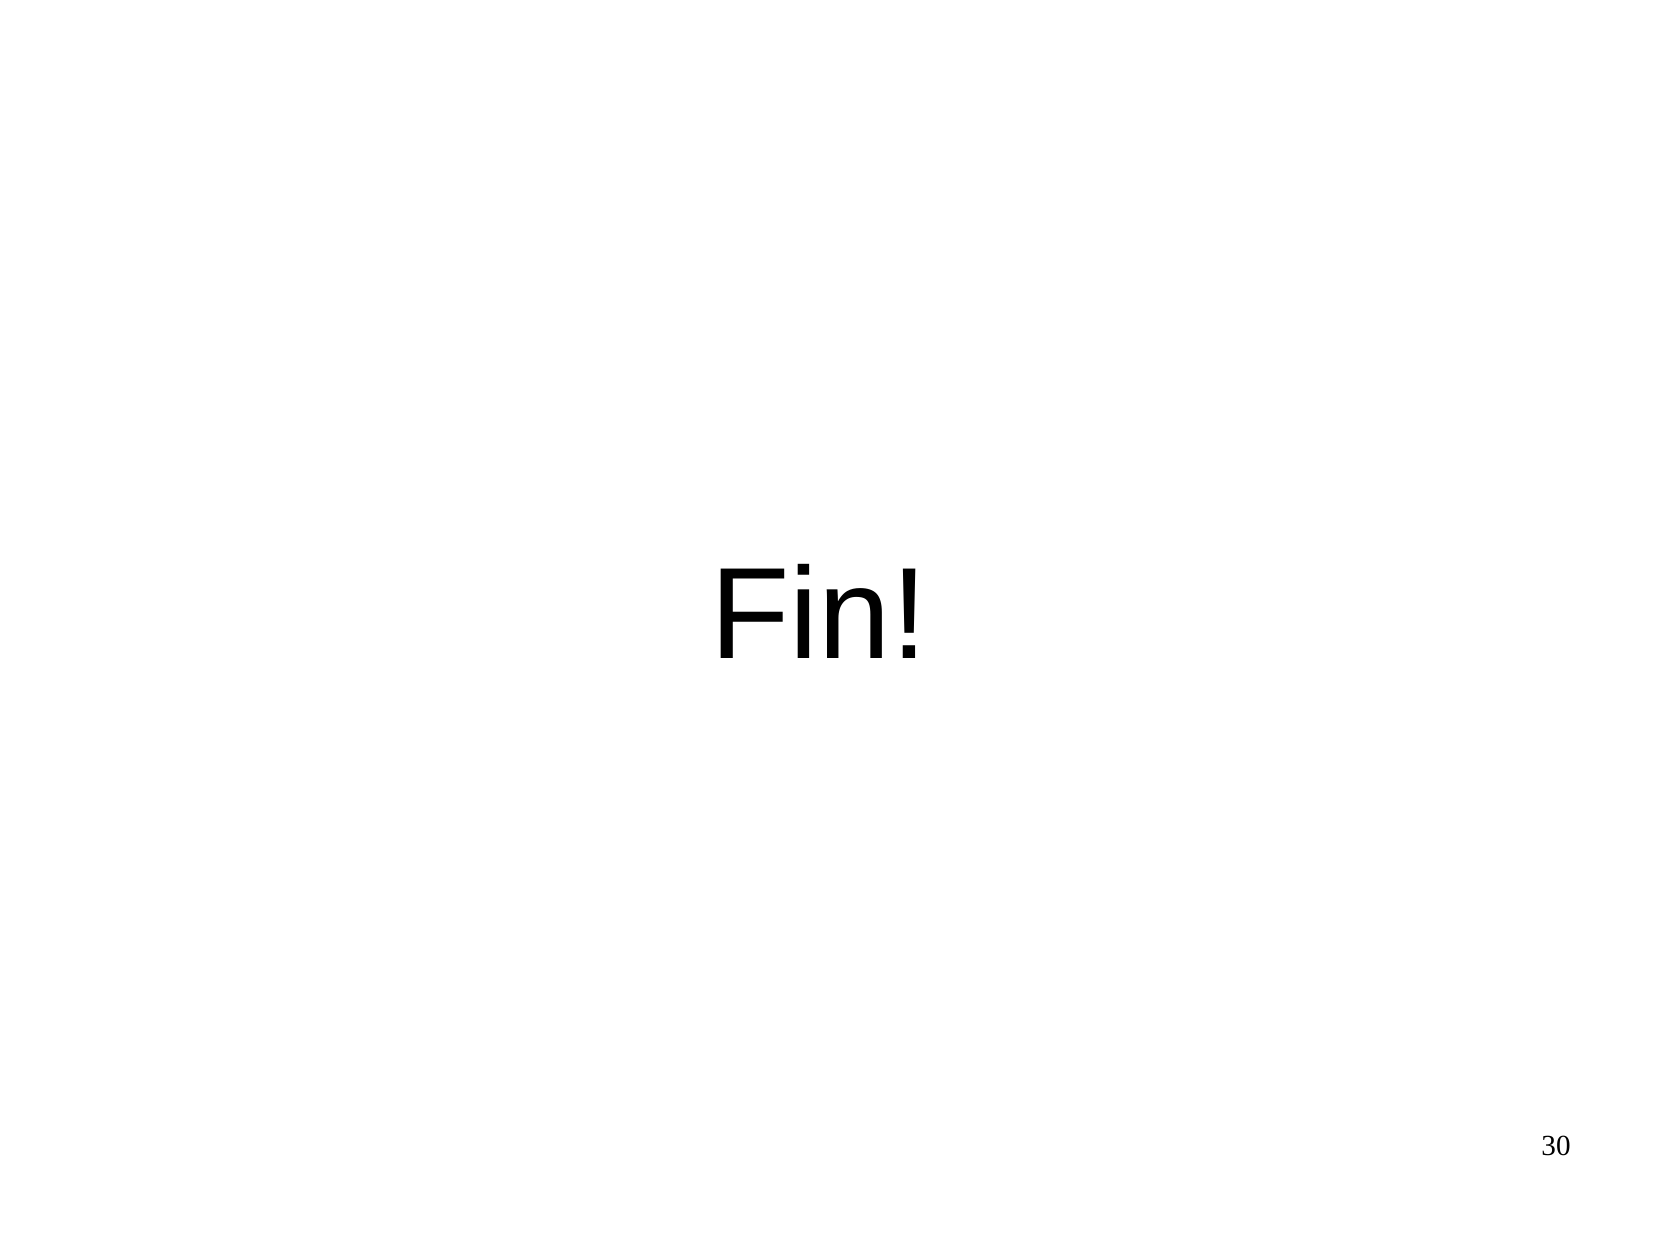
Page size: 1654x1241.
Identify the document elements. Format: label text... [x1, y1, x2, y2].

title Fin! [75, 510, 1564, 717]
